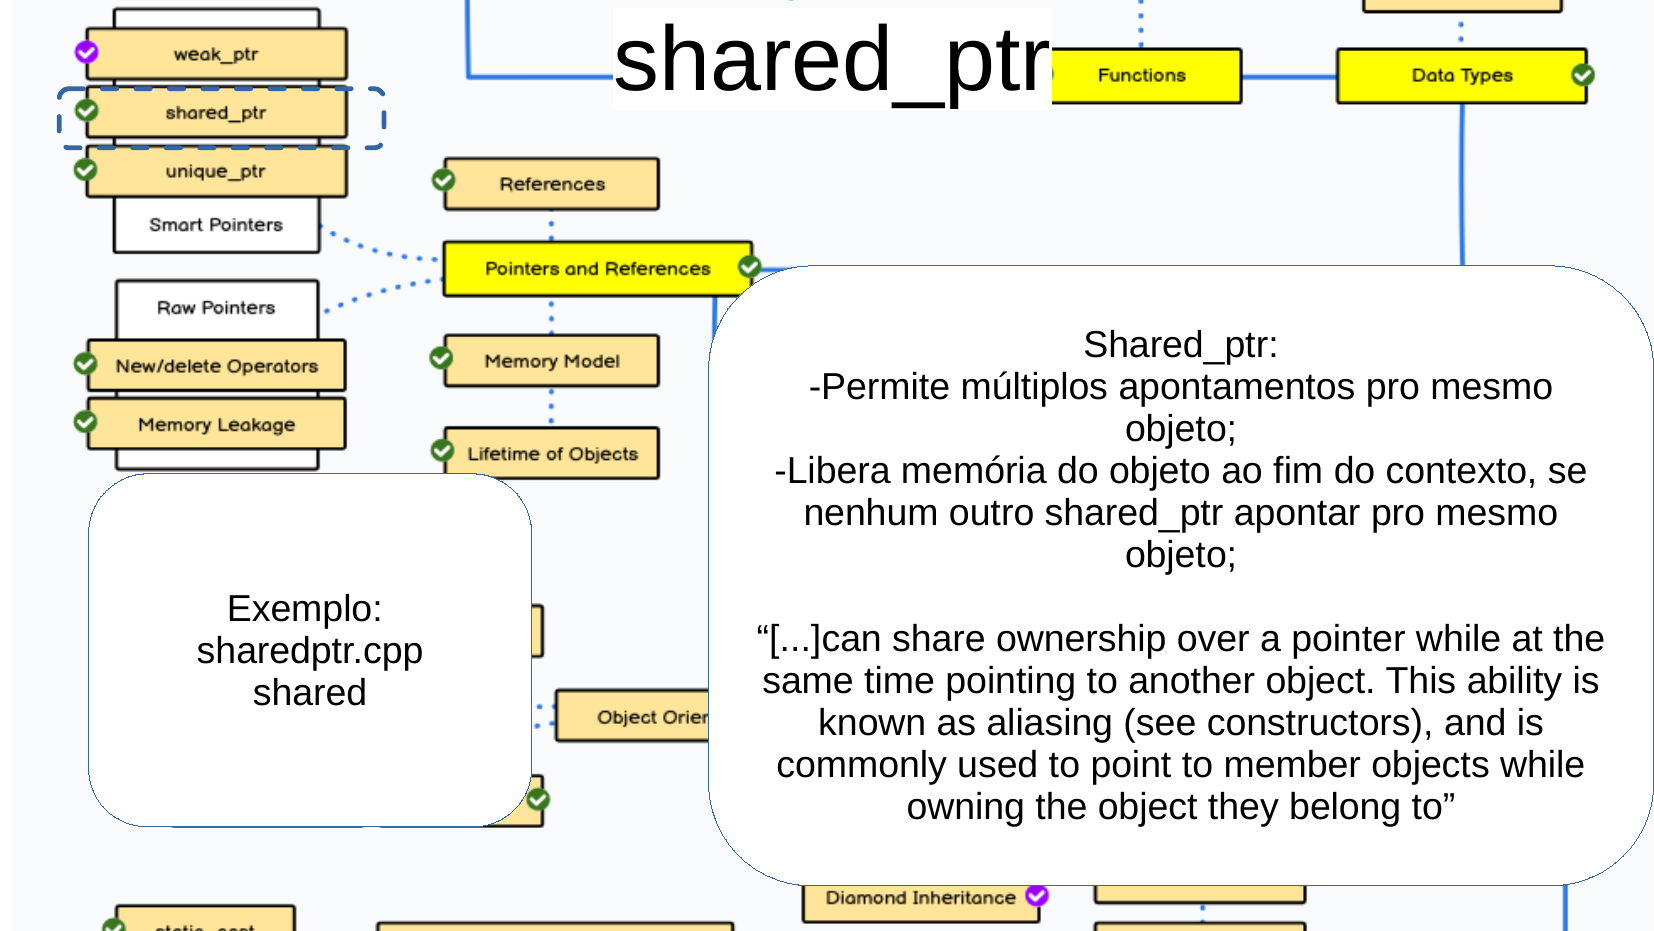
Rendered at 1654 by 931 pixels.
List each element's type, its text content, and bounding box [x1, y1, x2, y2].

picture [12, 0, 1654, 931]
title shared_ptr [88, 0, 1577, 119]
text_box Exemplo: sharedptr.cpp shared [88, 473, 532, 827]
text_box Shared_ptr: -Permite múltiplos apontamentos pro mesmo objeto; -Libera memória do objeto ao fim do contexto, se nenhum outro shared_ptr apontar pro mesmo objeto; “[...]can share ownership over a pointer while at the same time pointing to another object. This ability is known as aliasing (see constructors), and is commonly used to point to member objects while owning the object they belong to” [708, 265, 1654, 886]
